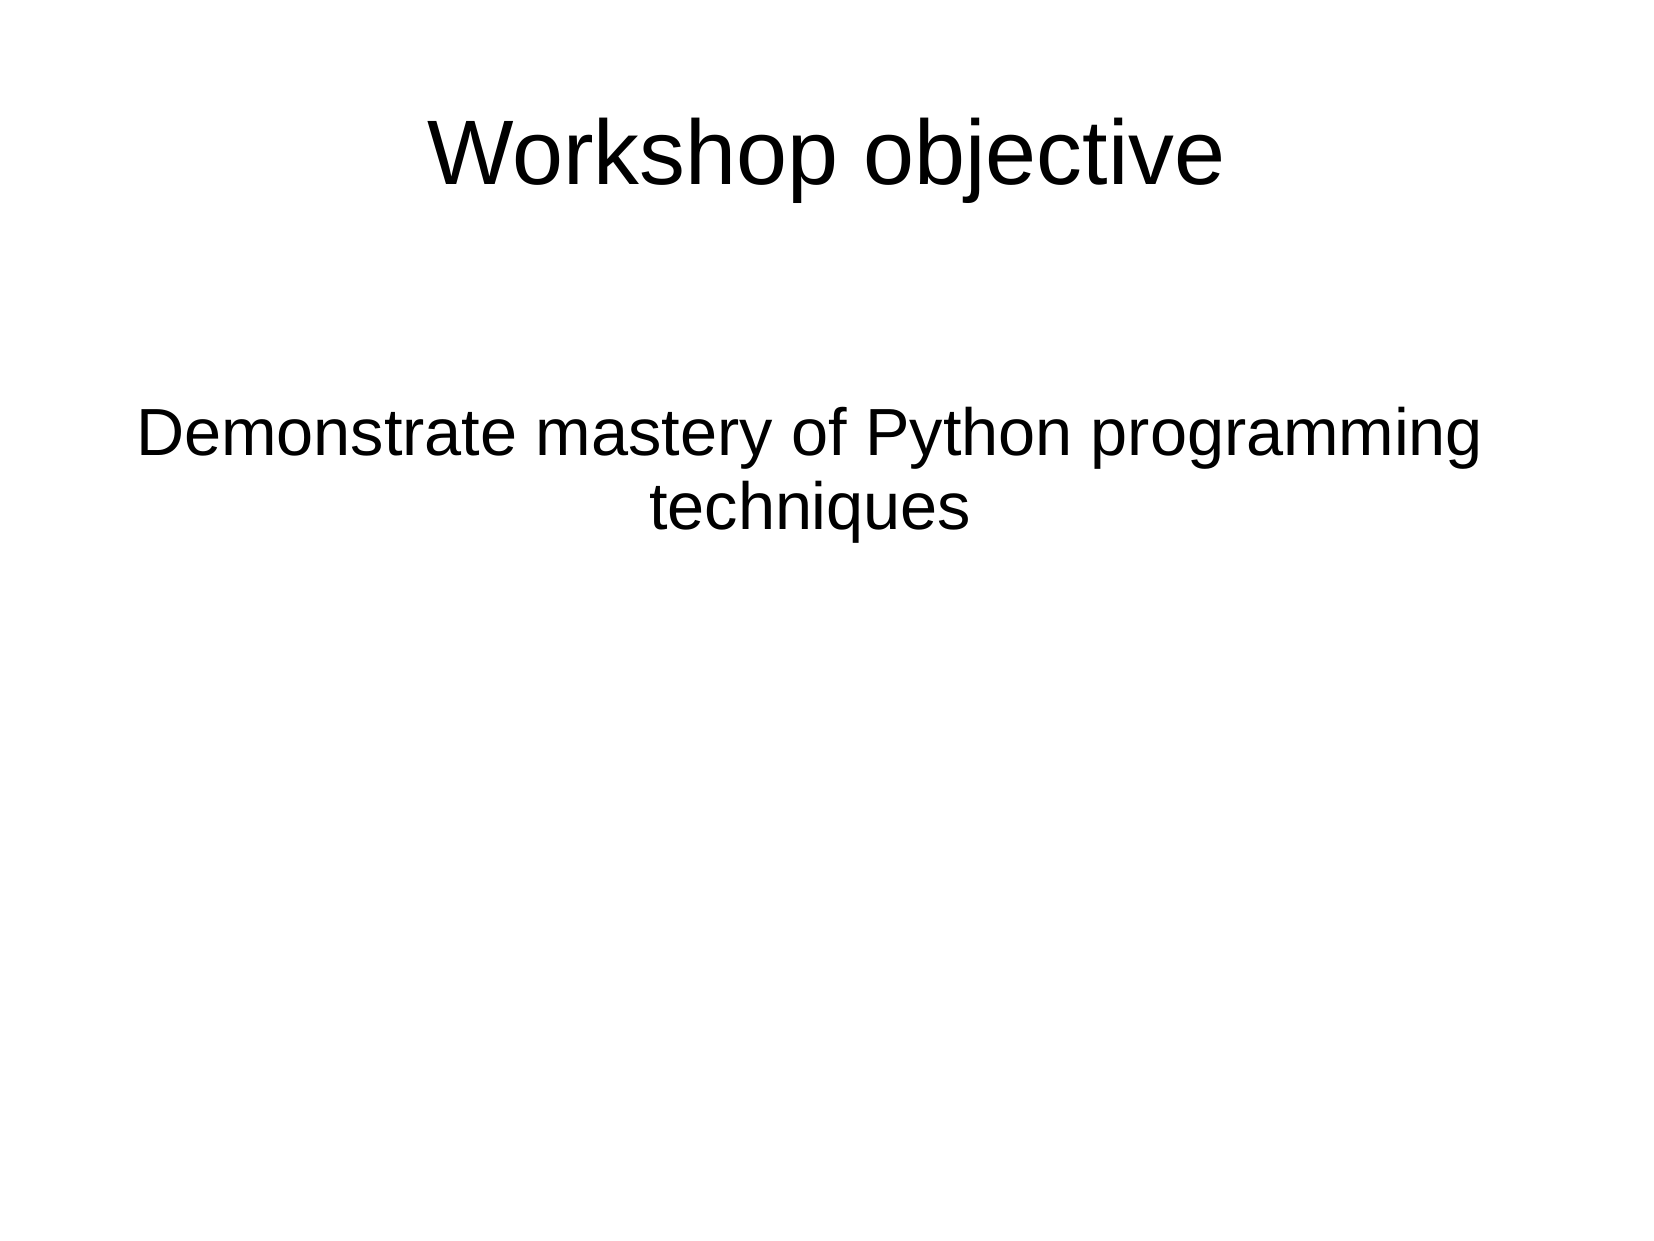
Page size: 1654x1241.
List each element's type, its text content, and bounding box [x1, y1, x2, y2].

title Workshop objective [82, 49, 1571, 257]
list Demonstrate mastery of Python programming techniques [82, 290, 1538, 631]
